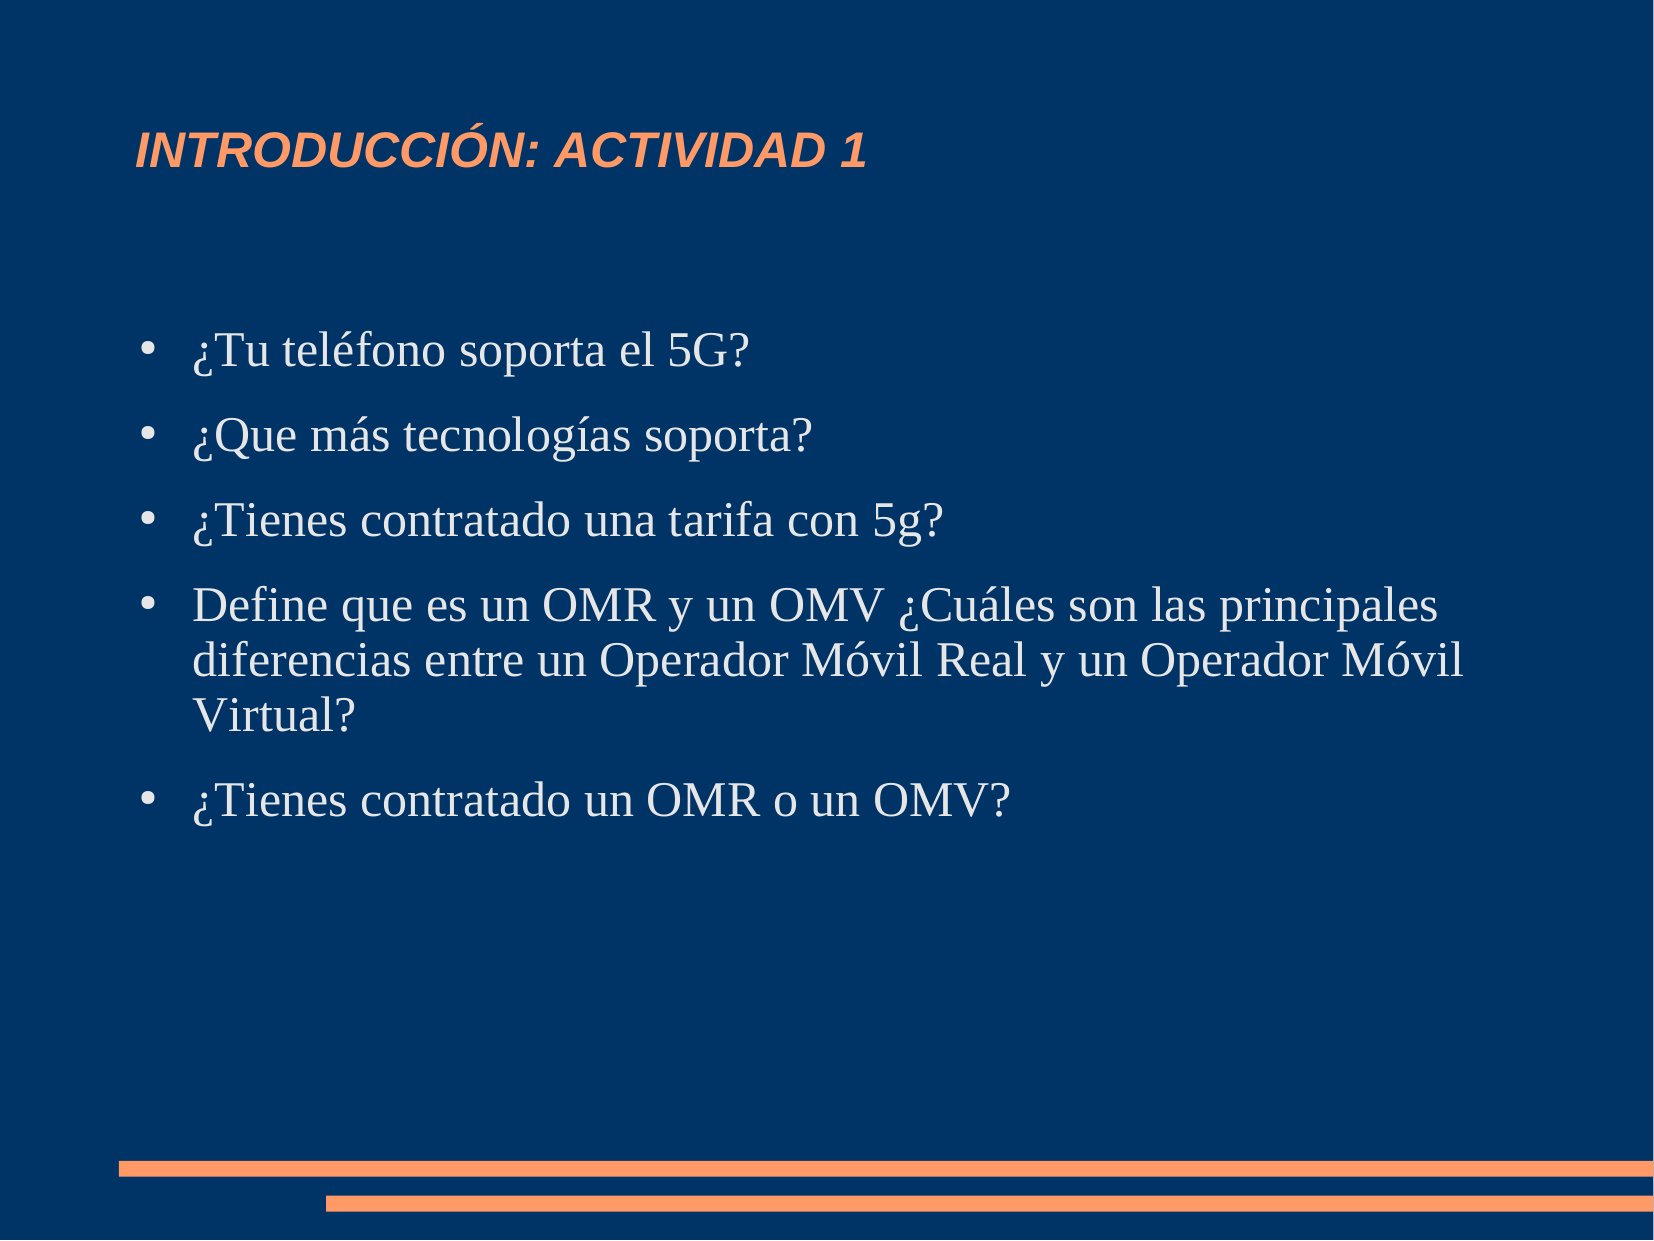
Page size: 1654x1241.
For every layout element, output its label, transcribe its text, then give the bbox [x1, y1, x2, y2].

list ¿Tu teléfono soporta el 5G? ¿Que más tecnologías soporta? ¿Tienes contratado una tarifa con 5g? Define que es un OMR y un OMV ¿Cuáles son las principales diferencias entre un Operador Móvil Real y un Operador Móvil Virtual? ¿Tienes contratado un OMR o un OMV? [121, 322, 1561, 1132]
title INTRODUCCIÓN: ACTIVIDAD 1 [121, 46, 1534, 254]
